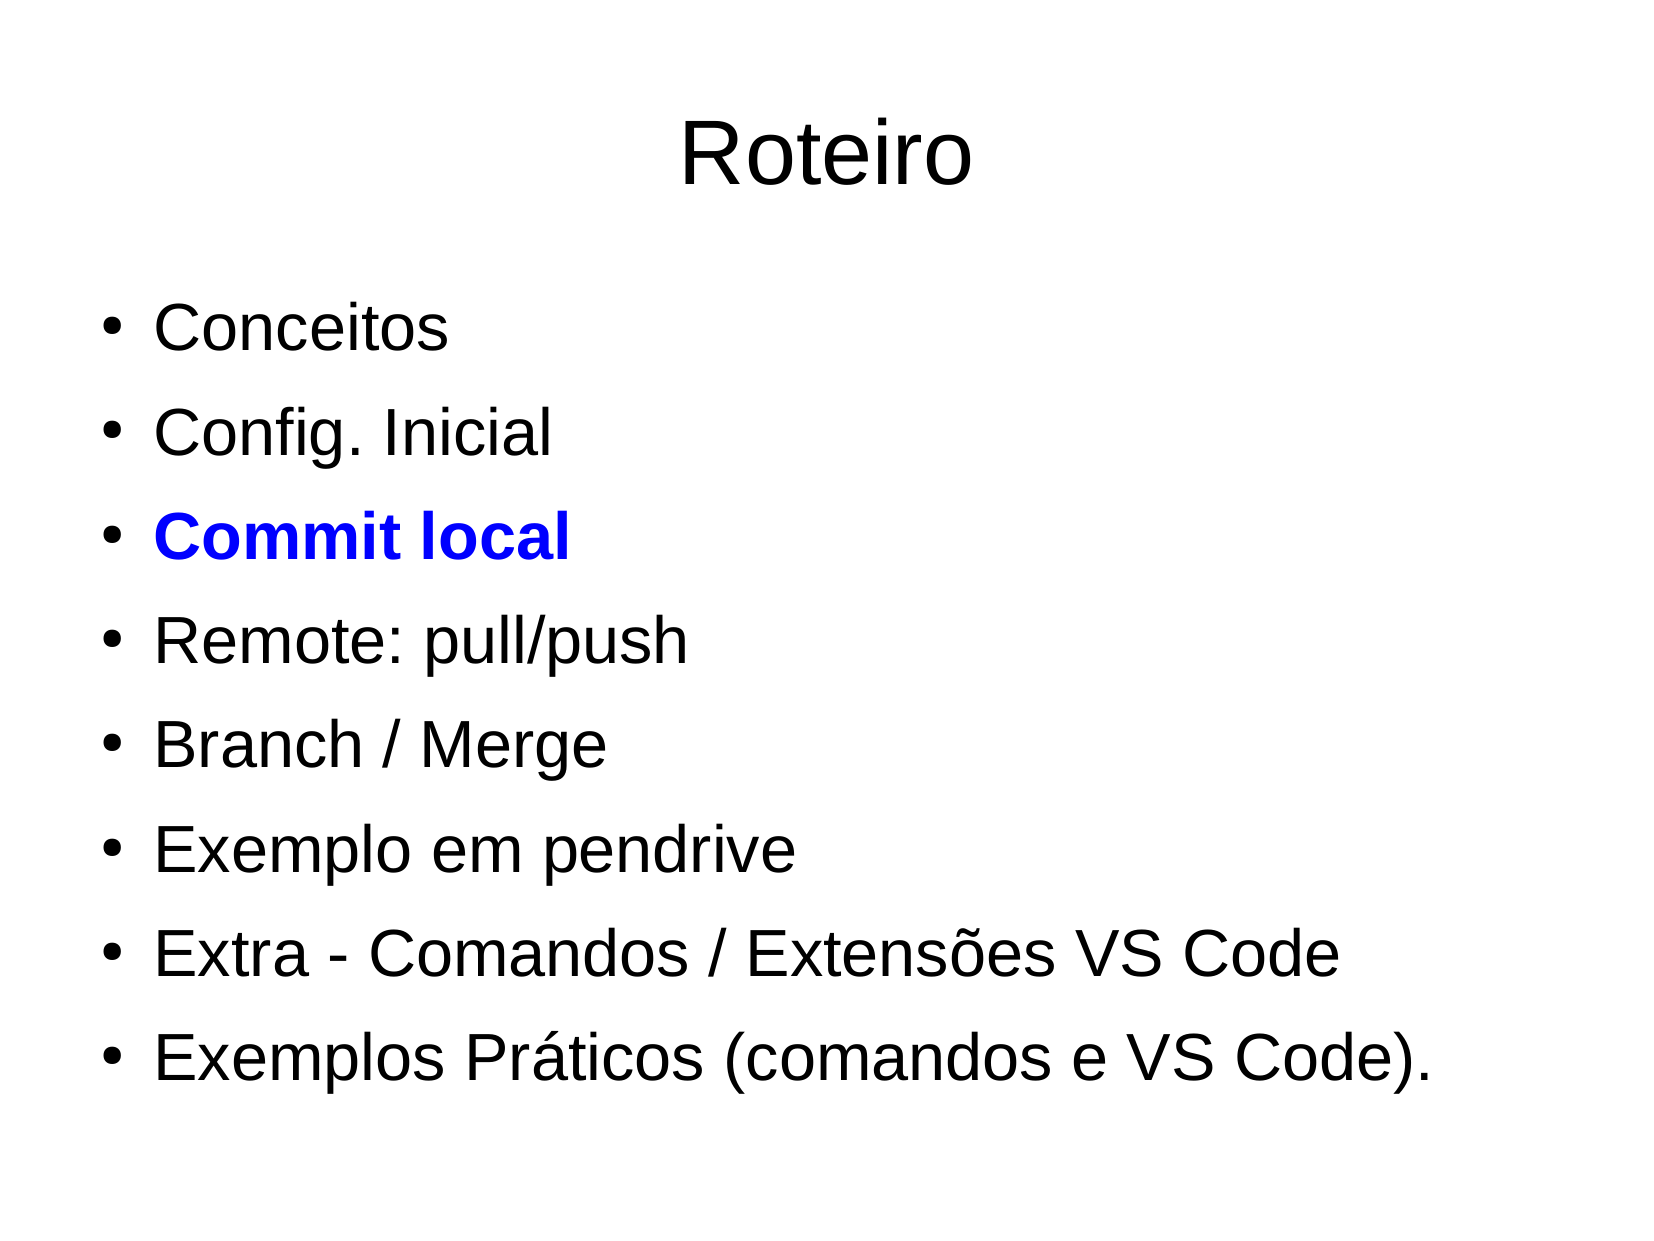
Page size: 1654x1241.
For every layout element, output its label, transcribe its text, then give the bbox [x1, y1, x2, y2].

title Roteiro [82, 49, 1571, 257]
list Conceitos Config. Inicial Commit local Remote: pull/push Branch / Merge Exemplo em pendrive Extra - Comandos / Extensões VS Code Exemplos Práticos (comandos e VS Code). [82, 290, 1571, 1170]
